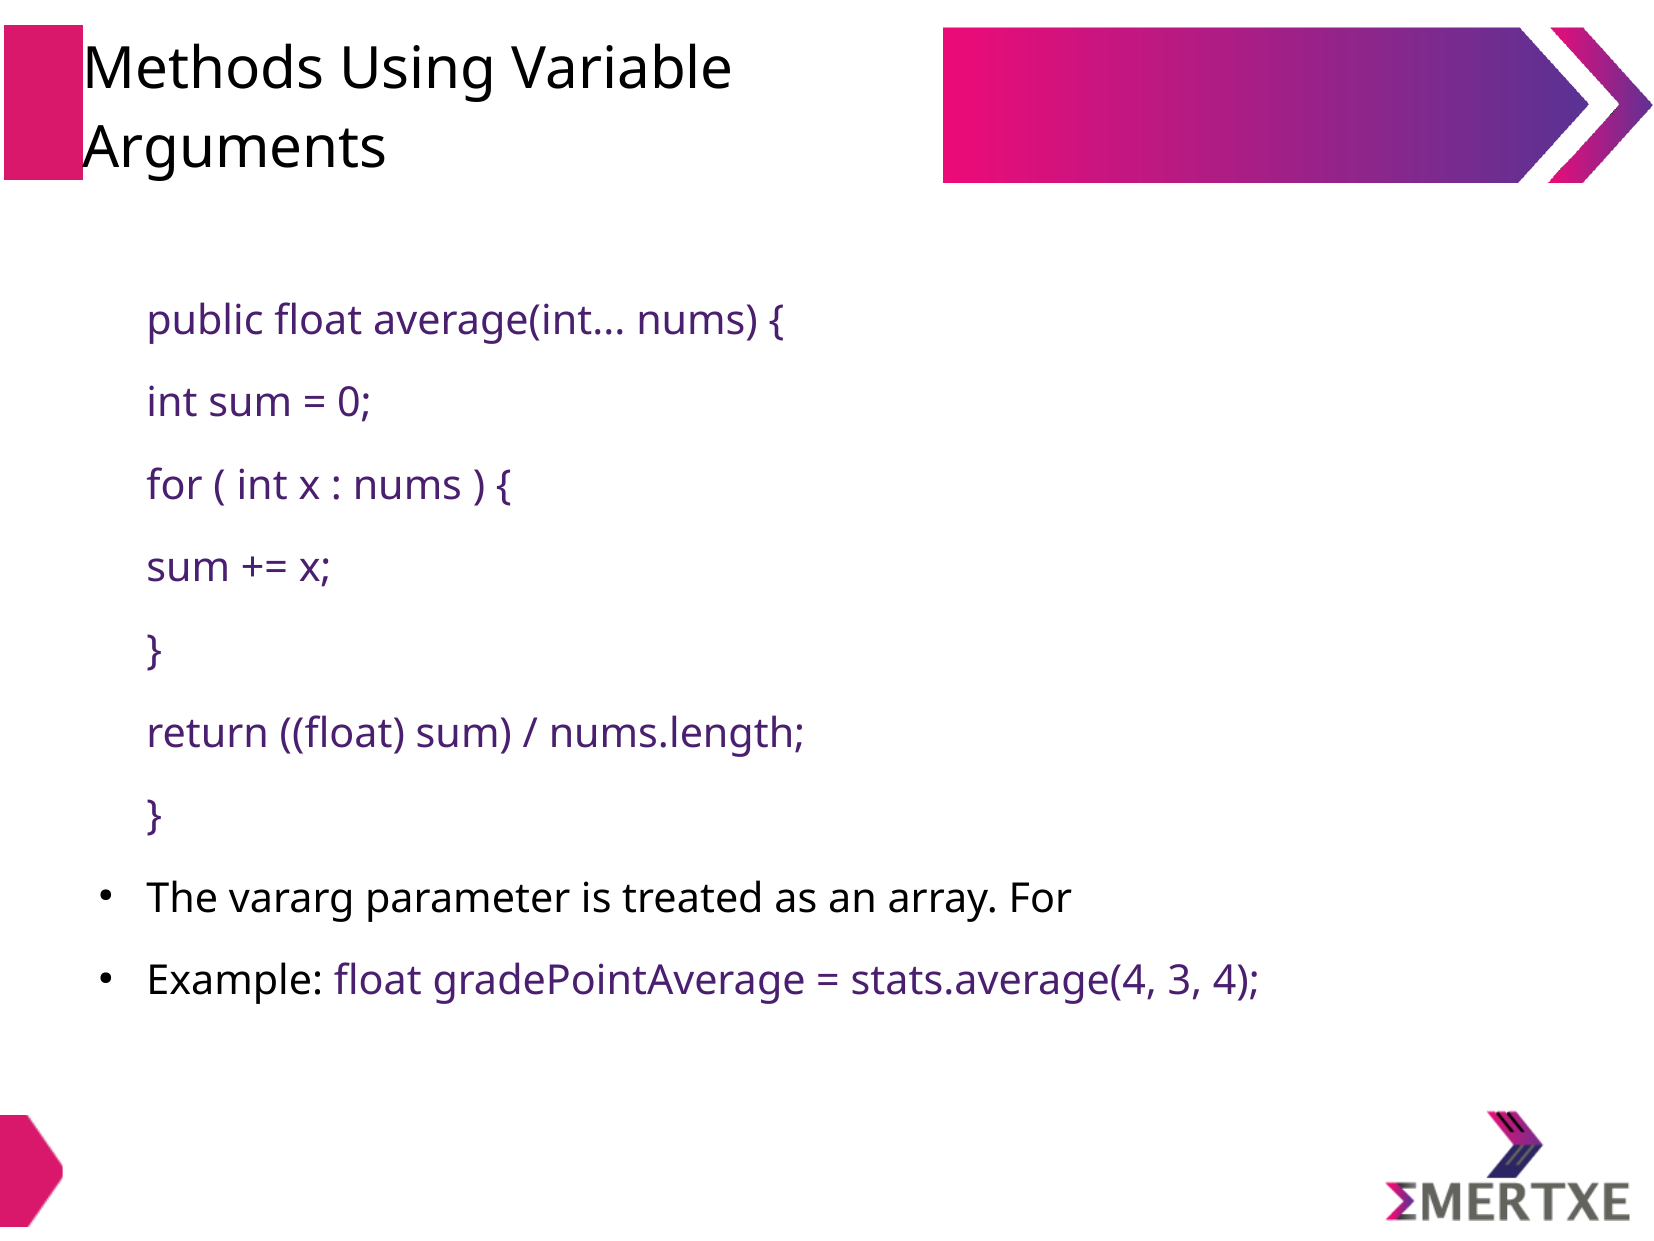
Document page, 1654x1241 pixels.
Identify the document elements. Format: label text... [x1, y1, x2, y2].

picture [1571, 27, 1653, 183]
list public float average(int... nums) { int sum = 0; for ( int x : nums ) { sum += x; } return ((float) sum) / nums.length; } The vararg parameter is treated as an array. For Example: float gradePointAverage = stats.average(4, 3, 4); [82, 290, 1571, 1010]
picture [1385, 1107, 1631, 1221]
title Methods Using Variable Arguments [82, 2, 1571, 210]
